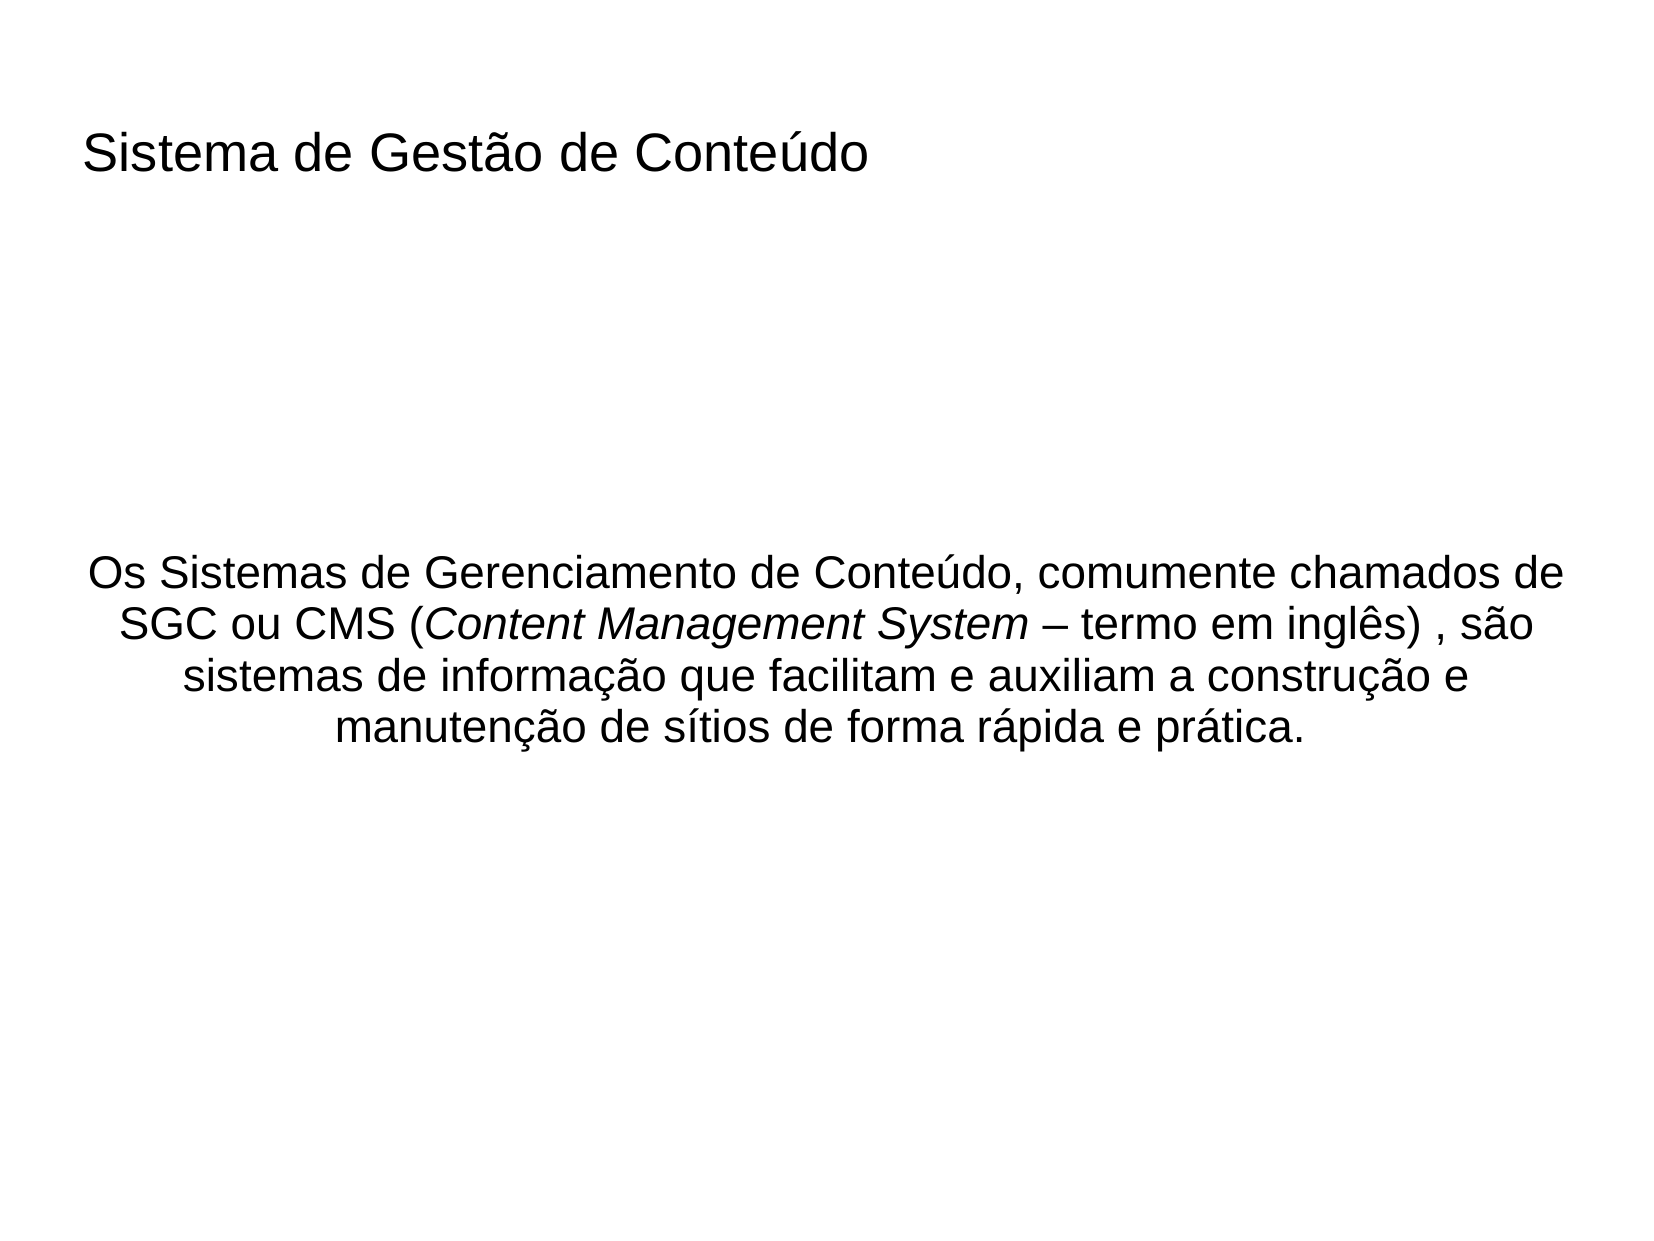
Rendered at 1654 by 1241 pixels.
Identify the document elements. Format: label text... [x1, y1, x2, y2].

subtitle Os Sistemas de Gerenciamento de Conteúdo, comumente chamados de SGC ou CMS (Content Management System – termo em inglês) , são sistemas de informação que facilitam e auxiliam a construção e manutenção de sítios de forma rápida e prática. [82, 290, 1571, 1010]
title Sistema de Gestão de Conteúdo [82, 49, 1571, 257]
